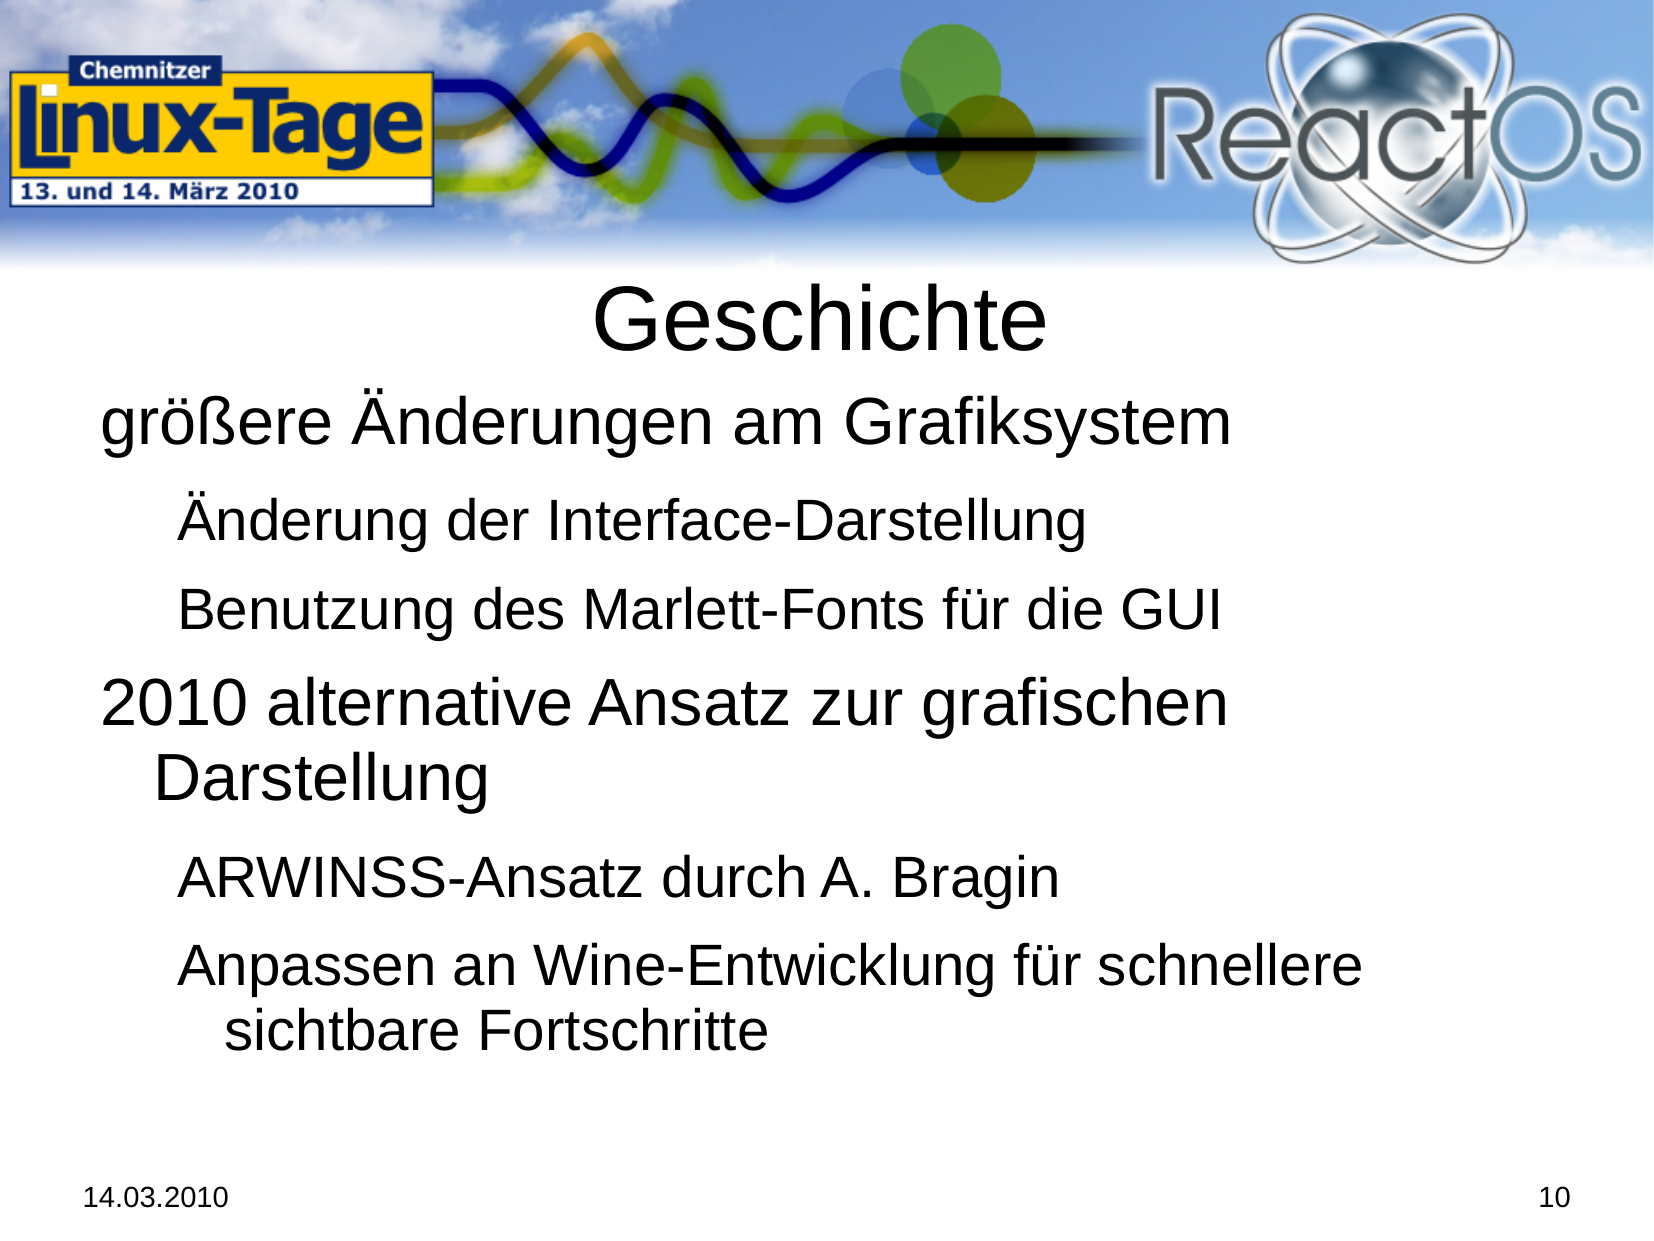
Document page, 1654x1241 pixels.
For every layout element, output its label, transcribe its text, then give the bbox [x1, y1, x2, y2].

picture [0, 0, 1654, 1241]
list größere Änderungen am Grafiksystem Änderung der Interface-Darstellung Benutzung des Marlett-Fonts für die GUI 2010 alternative Ansatz zur grafischen Darstellung ARWINSS-Ansatz durch A. Bragin Anpassen an Wine-Entwicklung für schnellere sichtbare Fortschritte [82, 383, 1571, 1094]
title Geschichte [76, 230, 1565, 408]
